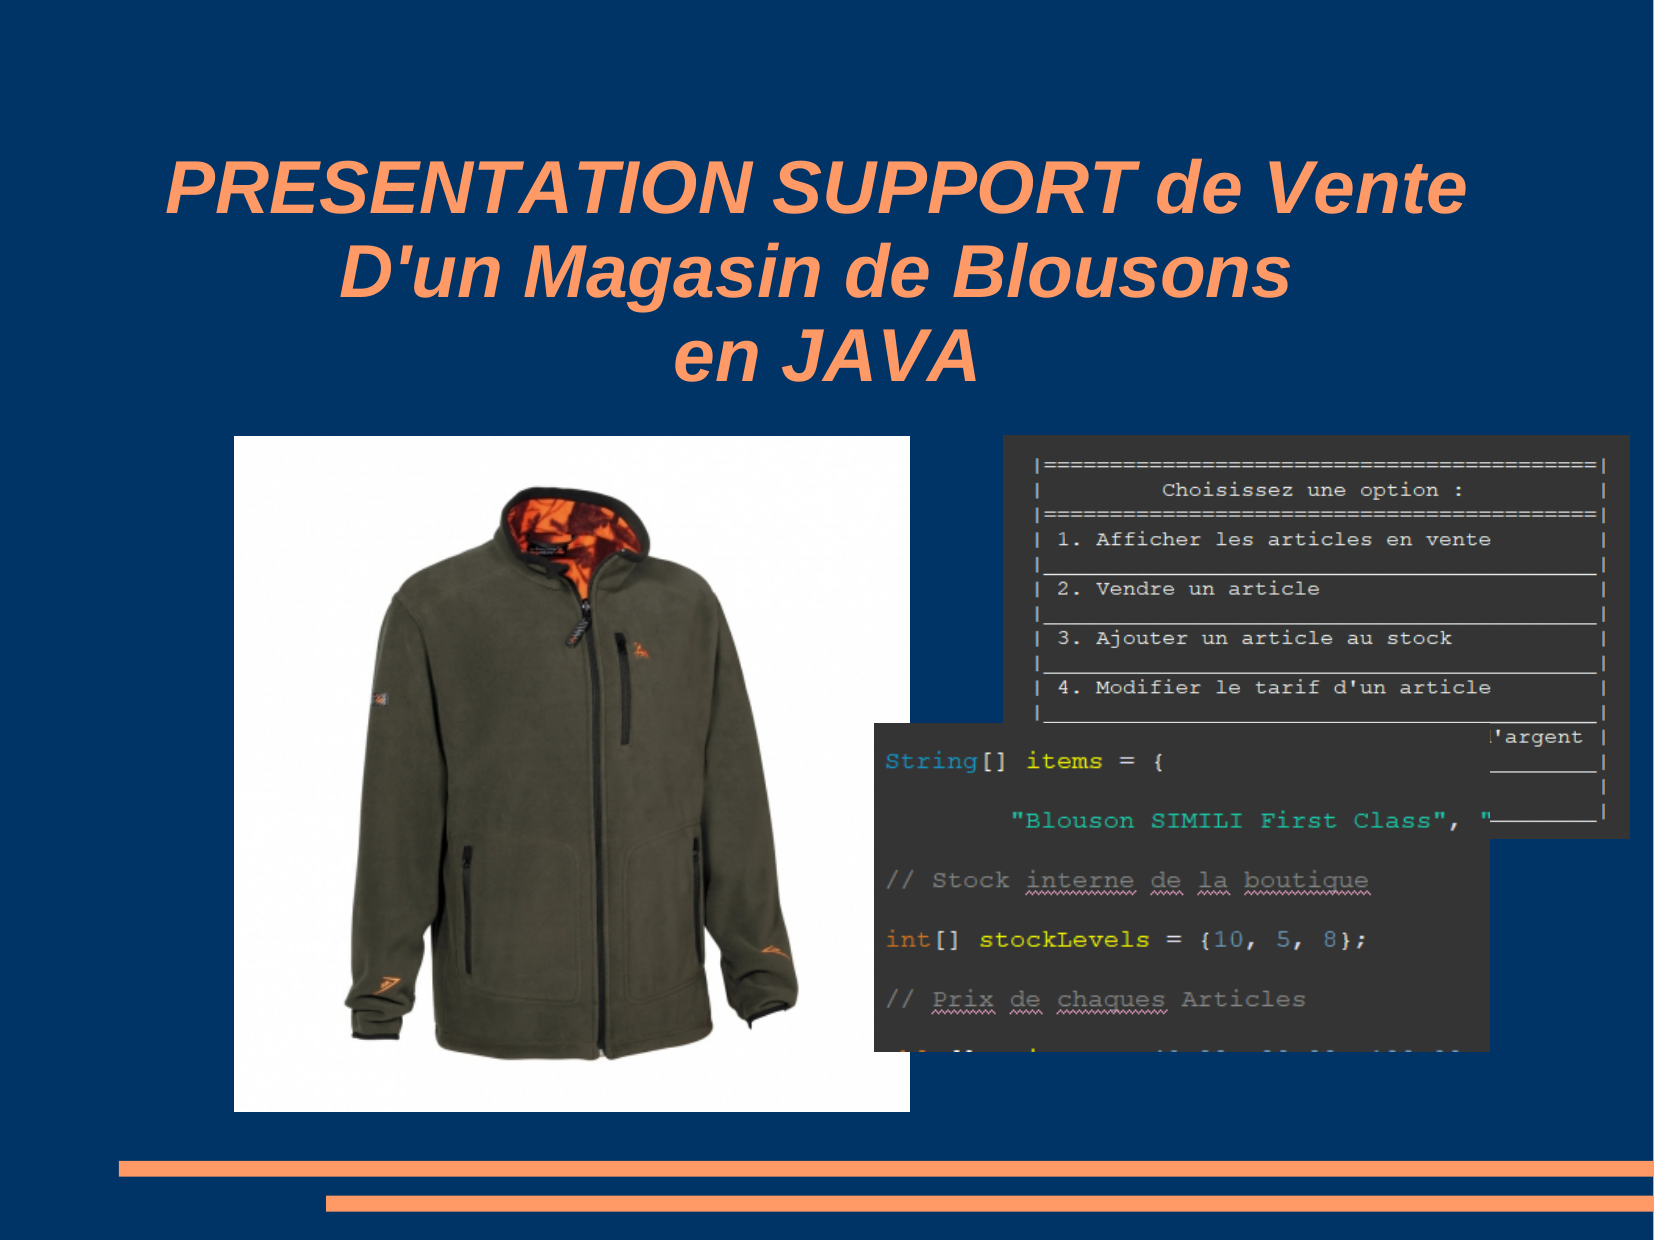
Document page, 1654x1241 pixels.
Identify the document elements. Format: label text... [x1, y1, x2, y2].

picture [234, 435, 1630, 1112]
title PRESENTATION SUPPORT de Vente D'un Magasin de Blousons en JAVA [121, 46, 1534, 497]
